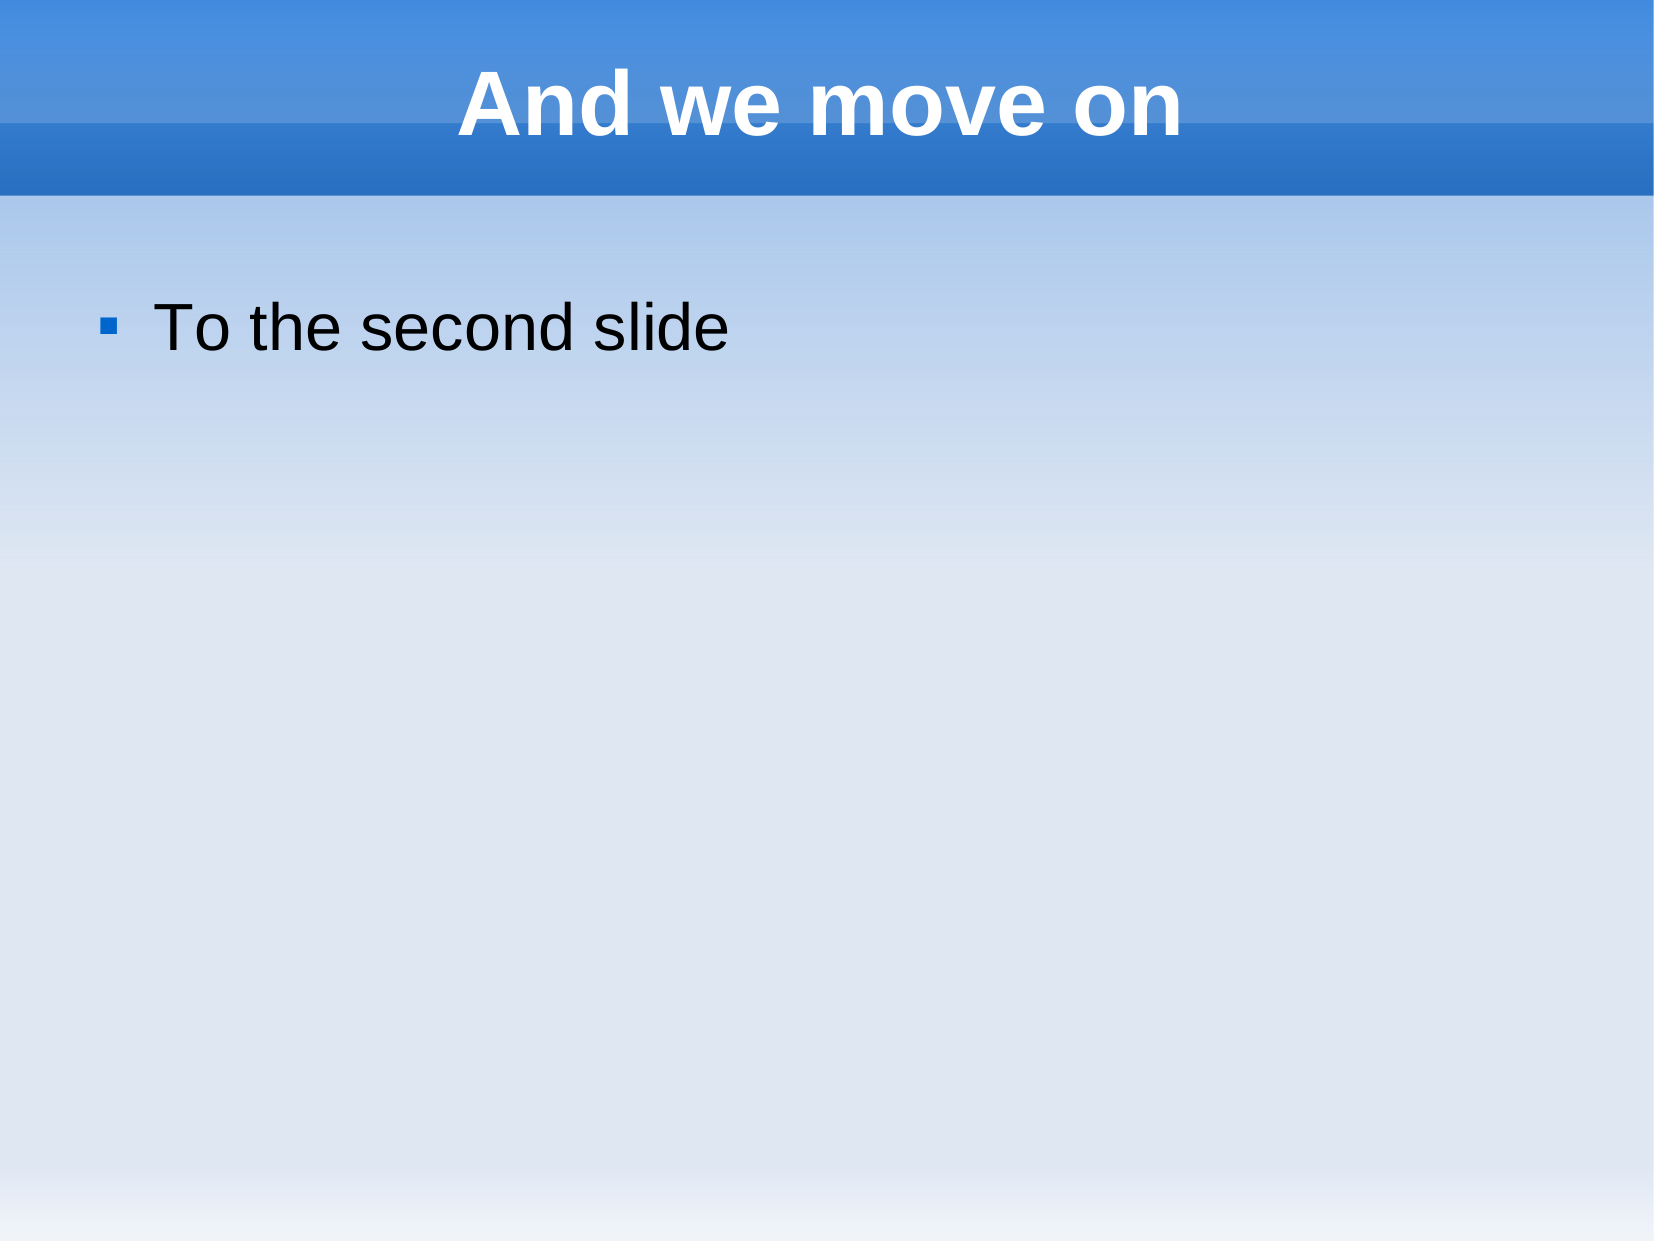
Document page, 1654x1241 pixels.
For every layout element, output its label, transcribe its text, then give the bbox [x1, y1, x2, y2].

list To the second slide [82, 290, 1571, 1094]
picture [0, 0, 1654, 1241]
title And we move on [76, 7, 1565, 200]
